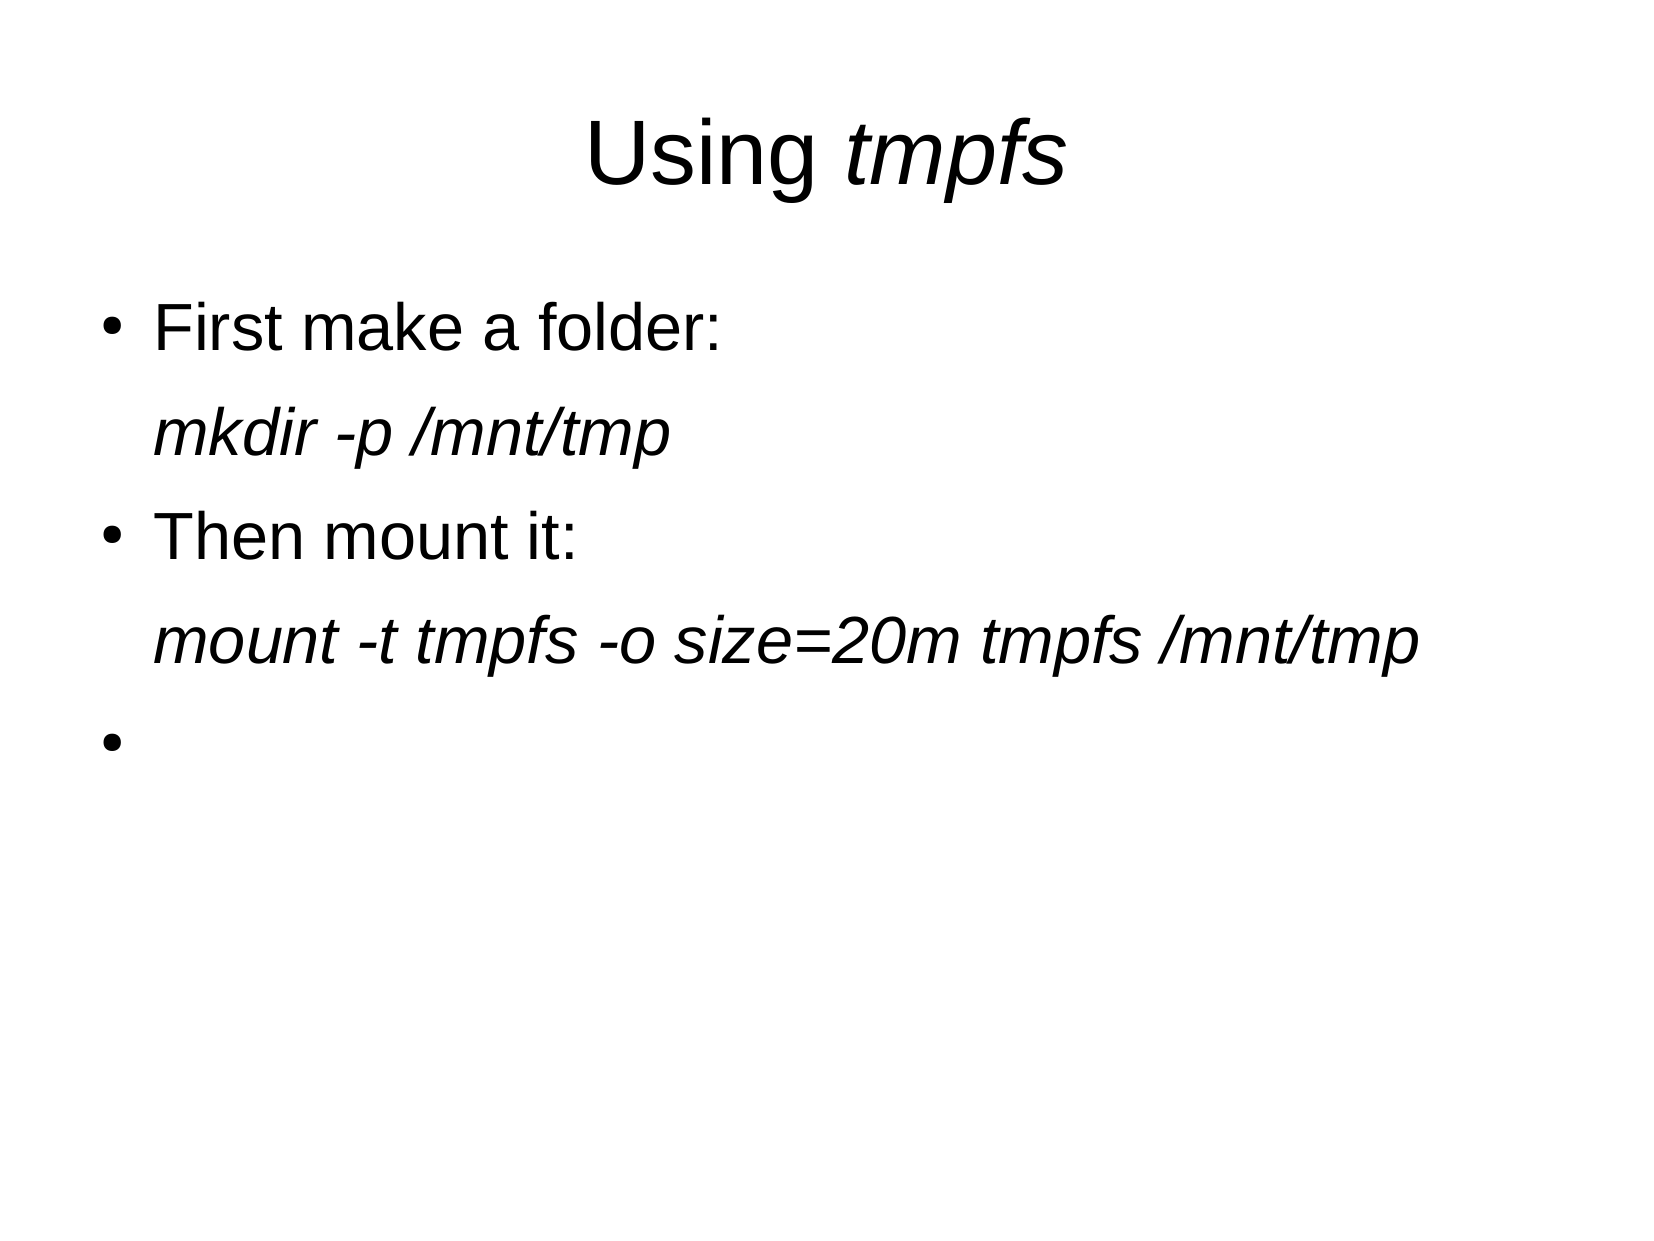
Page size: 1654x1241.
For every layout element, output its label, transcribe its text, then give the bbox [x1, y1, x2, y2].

list First make a folder: mkdir -p /mnt/tmp Then mount it: mount -t tmpfs -o size=20m tmpfs /mnt/tmp [82, 290, 1538, 1010]
title Using tmpfs [82, 49, 1571, 257]
